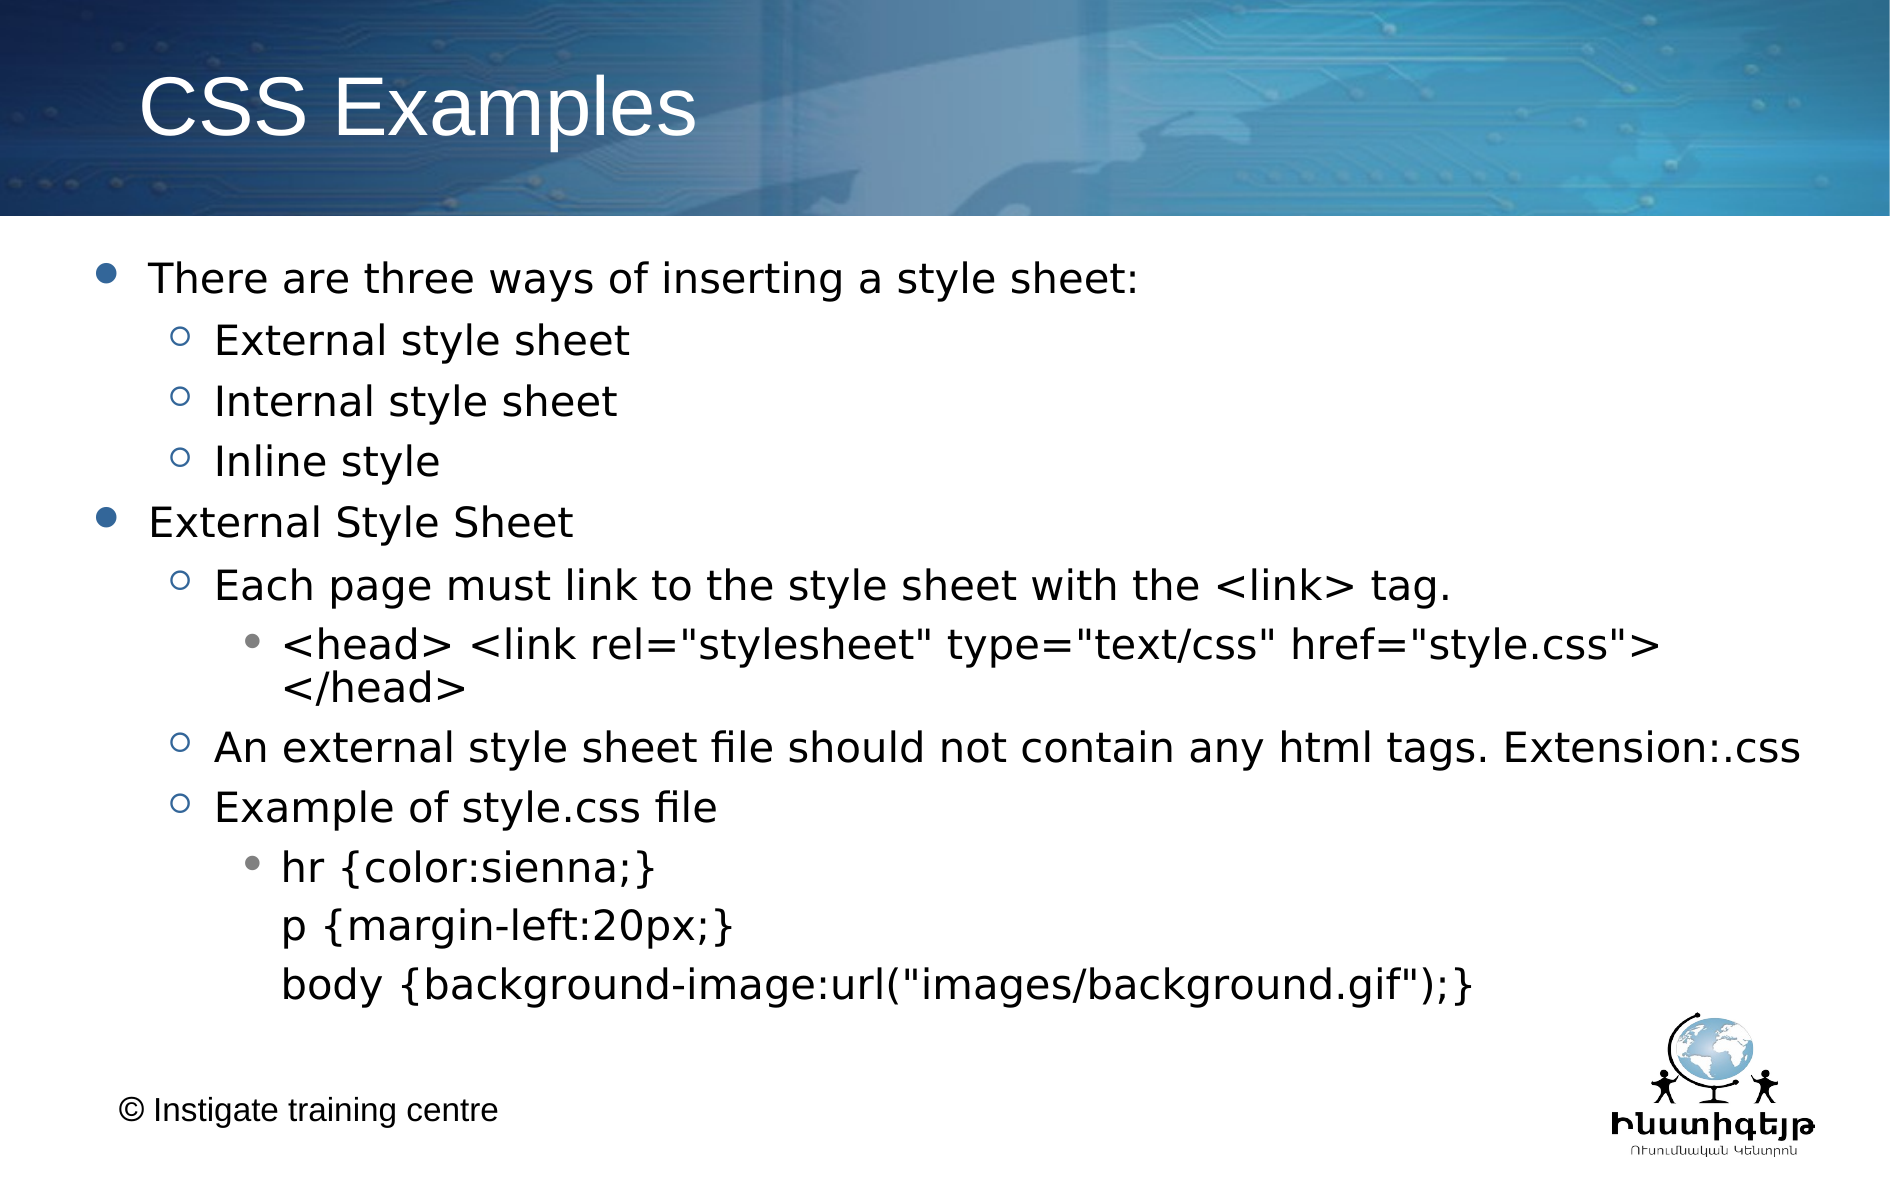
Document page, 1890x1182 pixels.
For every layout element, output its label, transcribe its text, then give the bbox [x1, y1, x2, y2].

picture [0, 0, 1890, 216]
list There are three ways of inserting a style sheet: External style sheet Internal style sheet Inline style External Style Sheet Each page must link to the style sheet with the <link> tag. <head> <link rel="stylesheet" type="text/css" href="style.css"> </head> An external style sheet file should not contain any html tags. Extension:.css Example of style.css file hr {color:sienna;} p {margin-left:20px;} body {background-image:url("images/background.gif");} [93, 258, 1838, 283]
text_box CSS Examples [138, 82, 1801, 87]
picture [1612, 1012, 1815, 1157]
